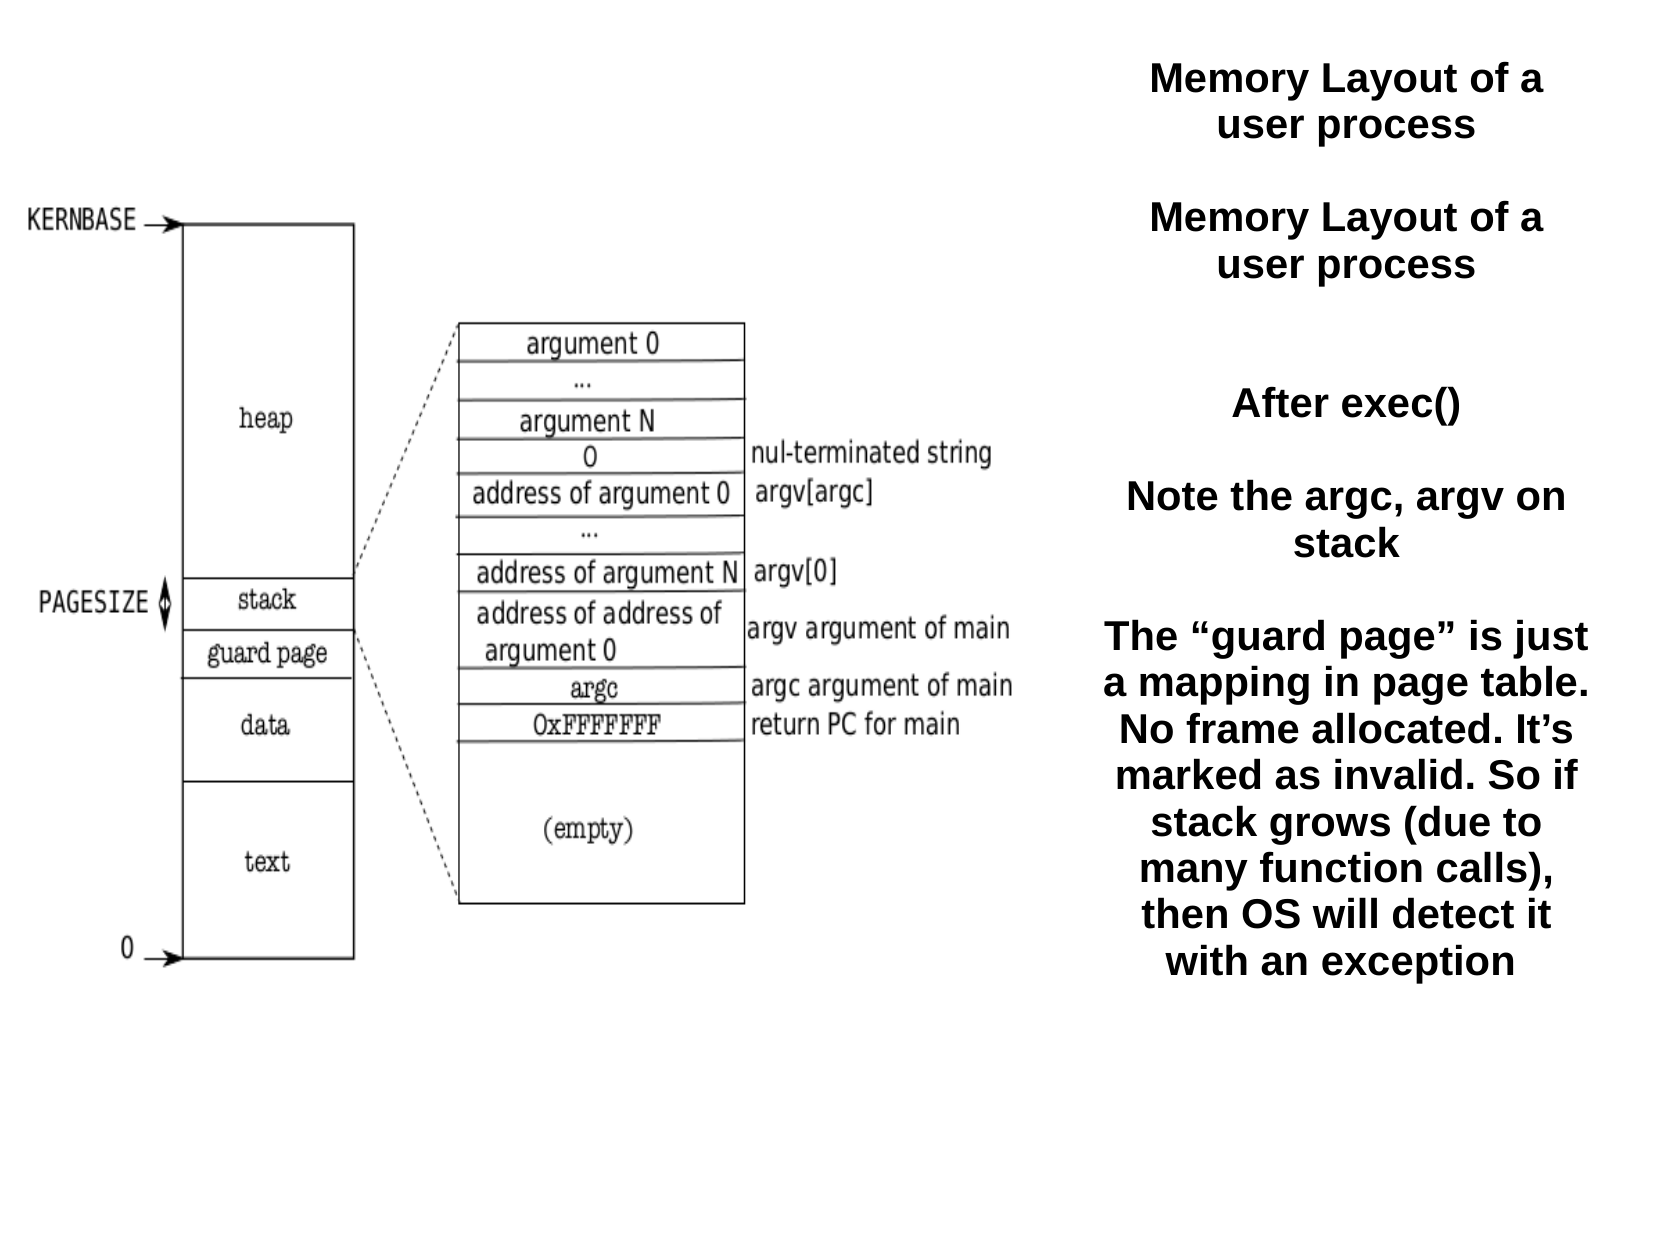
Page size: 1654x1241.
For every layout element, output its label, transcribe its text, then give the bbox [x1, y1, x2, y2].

picture [1, 173, 1040, 977]
text_box Memory Layout of a user process Memory Layout of a user process After exec() Note the argc, argv on stack The “guard page” is just a mapping in page table. No frame allocated. It’s marked as invalid. So if stack grows (due to many function calls), then OS will detect it with an exception [1086, 47, 1607, 1213]
